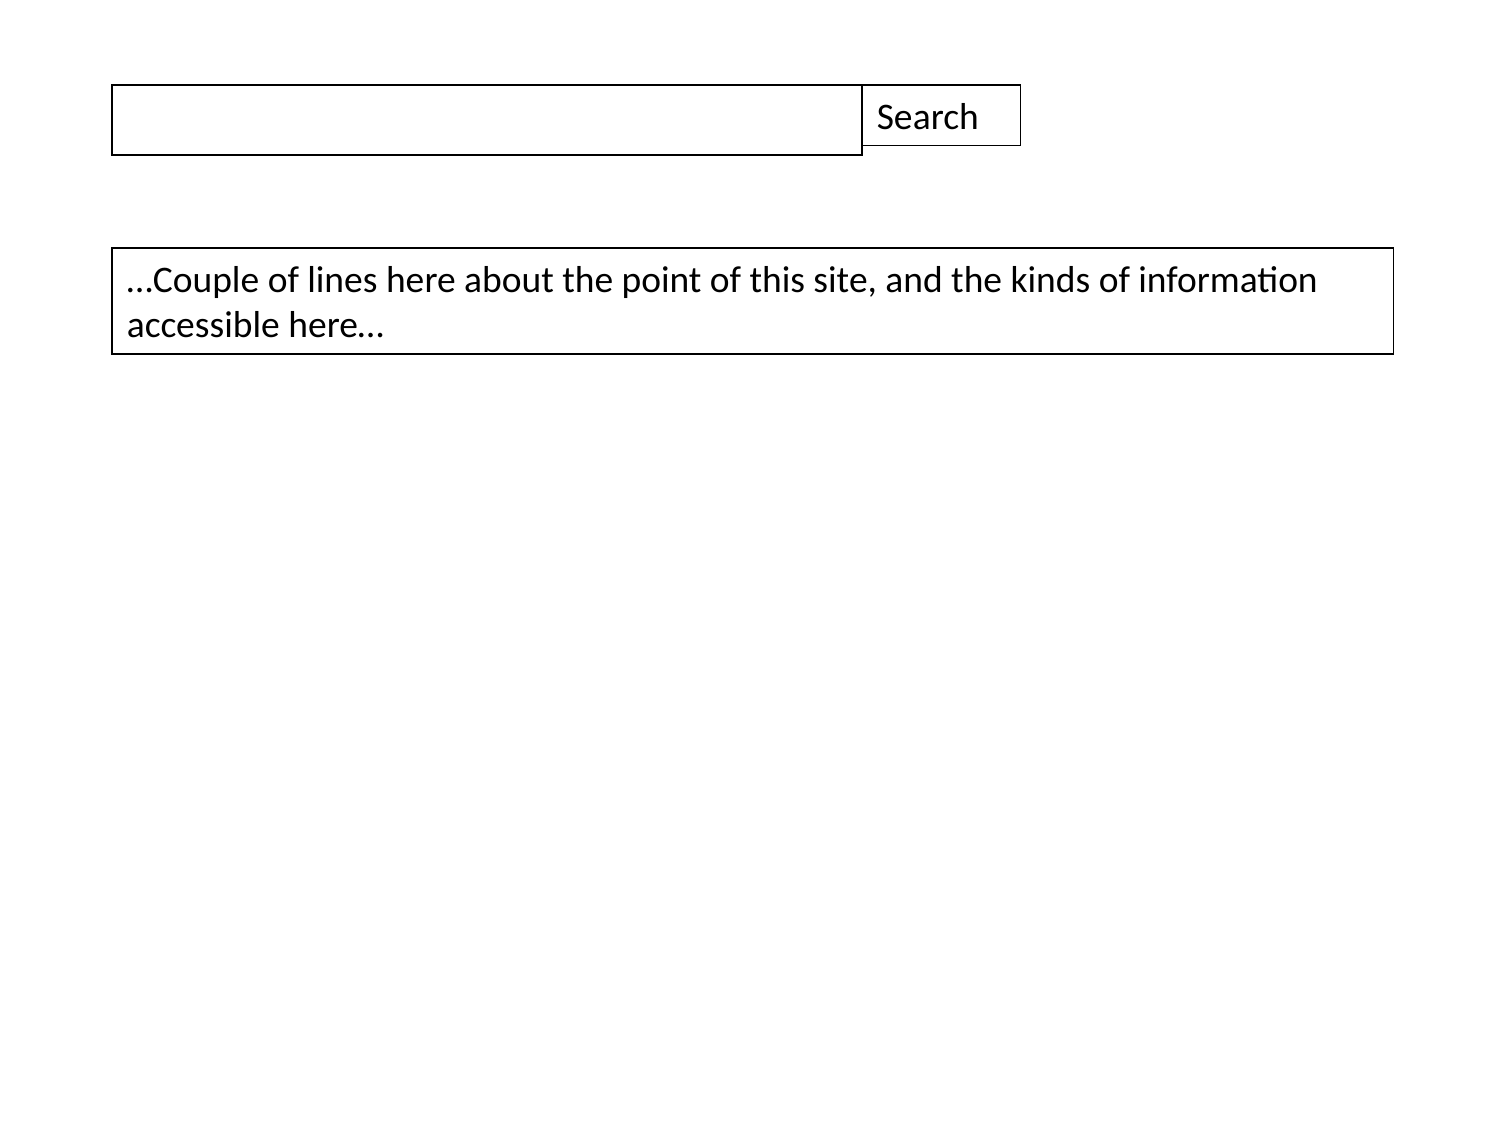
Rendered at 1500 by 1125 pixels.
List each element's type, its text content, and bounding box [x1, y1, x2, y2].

text_box [111, 84, 861, 146]
text_box …Couple of lines here about the point of this site, and the kinds of information accessible here… [111, 247, 1394, 354]
text_box Search [861, 84, 1021, 146]
